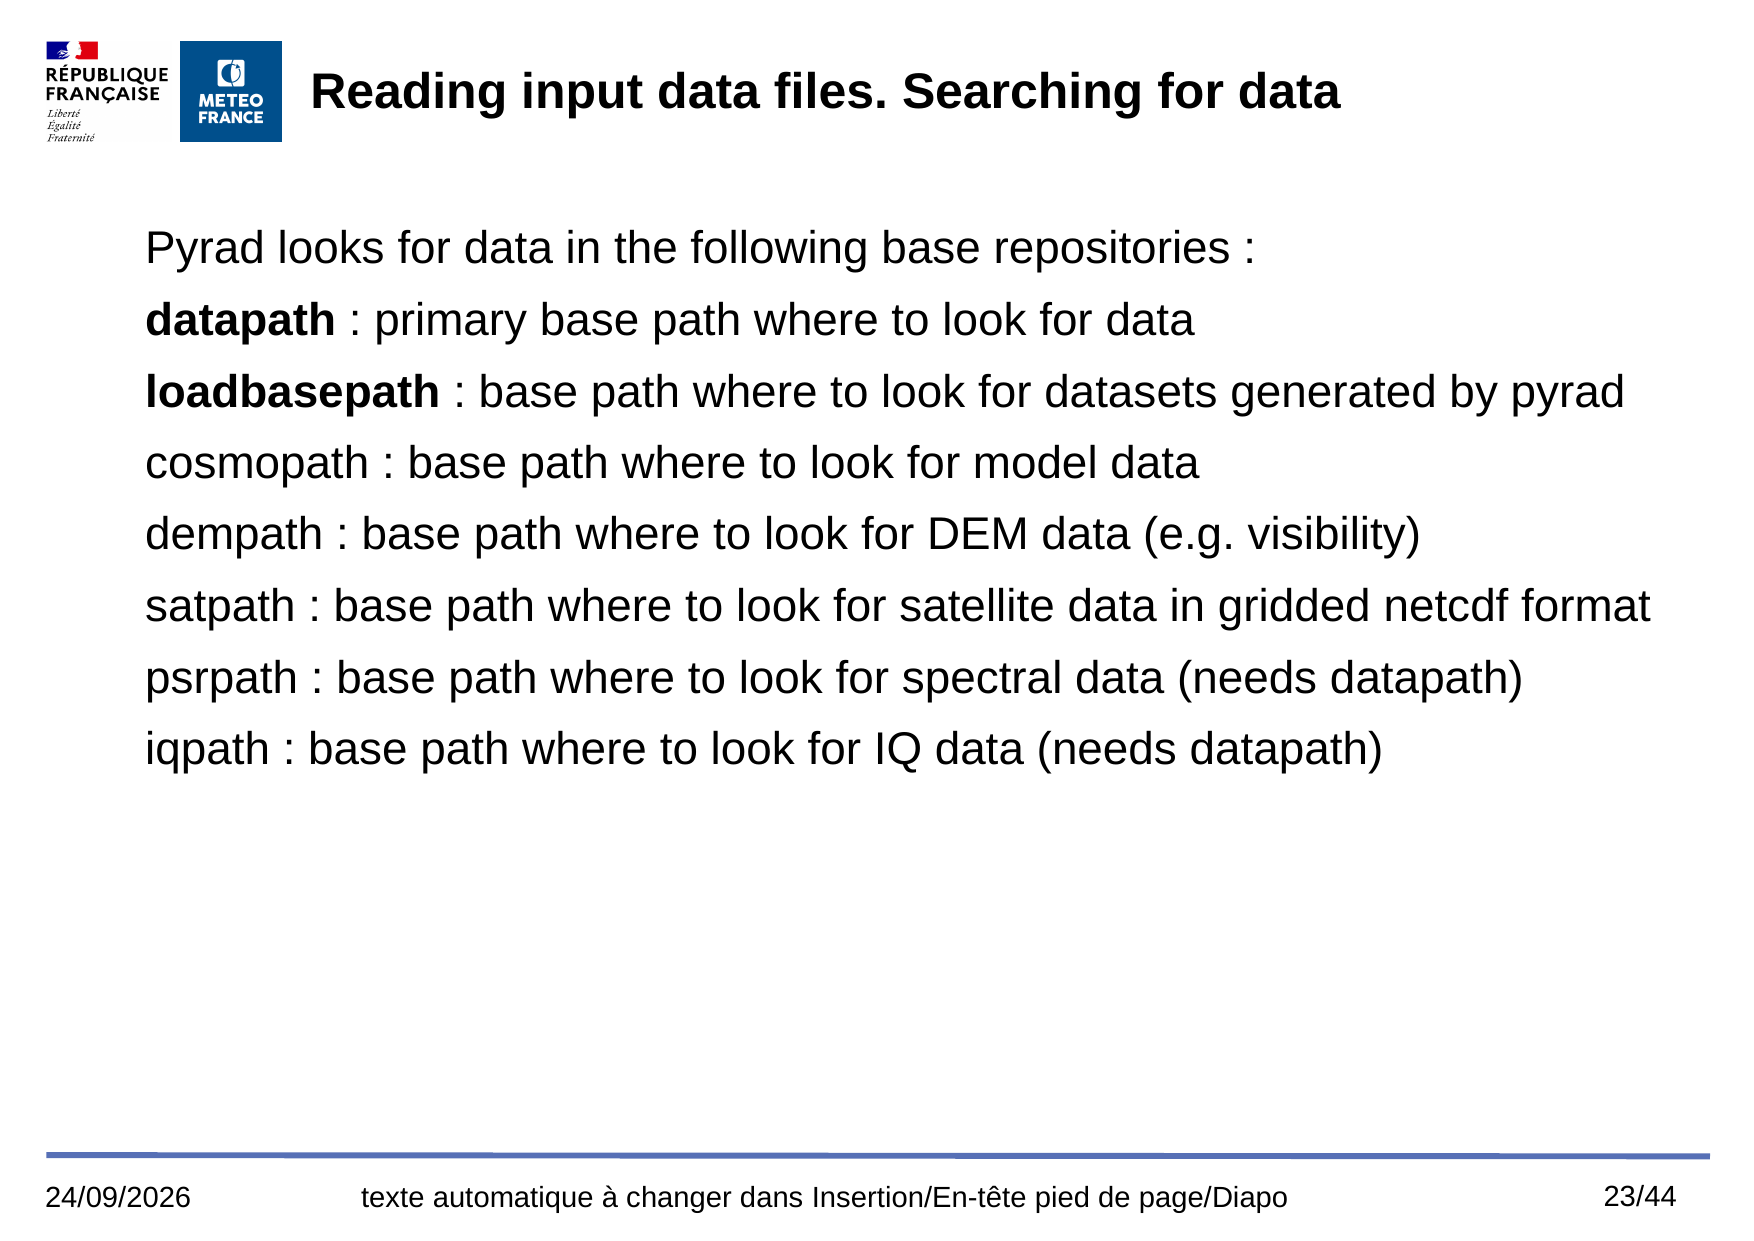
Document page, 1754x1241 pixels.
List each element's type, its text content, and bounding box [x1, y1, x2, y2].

picture [180, 41, 282, 142]
title Reading input data files. Searching for data [310, 40, 1697, 142]
picture [46, 41, 172, 142]
list Pyrad looks for data in the following base repositories : datapath : primary base path where to look for data loadbasepath : base path where to look for datasets generated by pyrad cosmopath : base path where to look for model data dempath : base path where to look for DEM data (e.g. visibility) satpath : base path where to look for satellite data in gridded netcdf format psrpath : base path where to look for spectral data (needs datapath) iqpath : base path where to look for IQ data (needs datapath) [44, 222, 1712, 1118]
